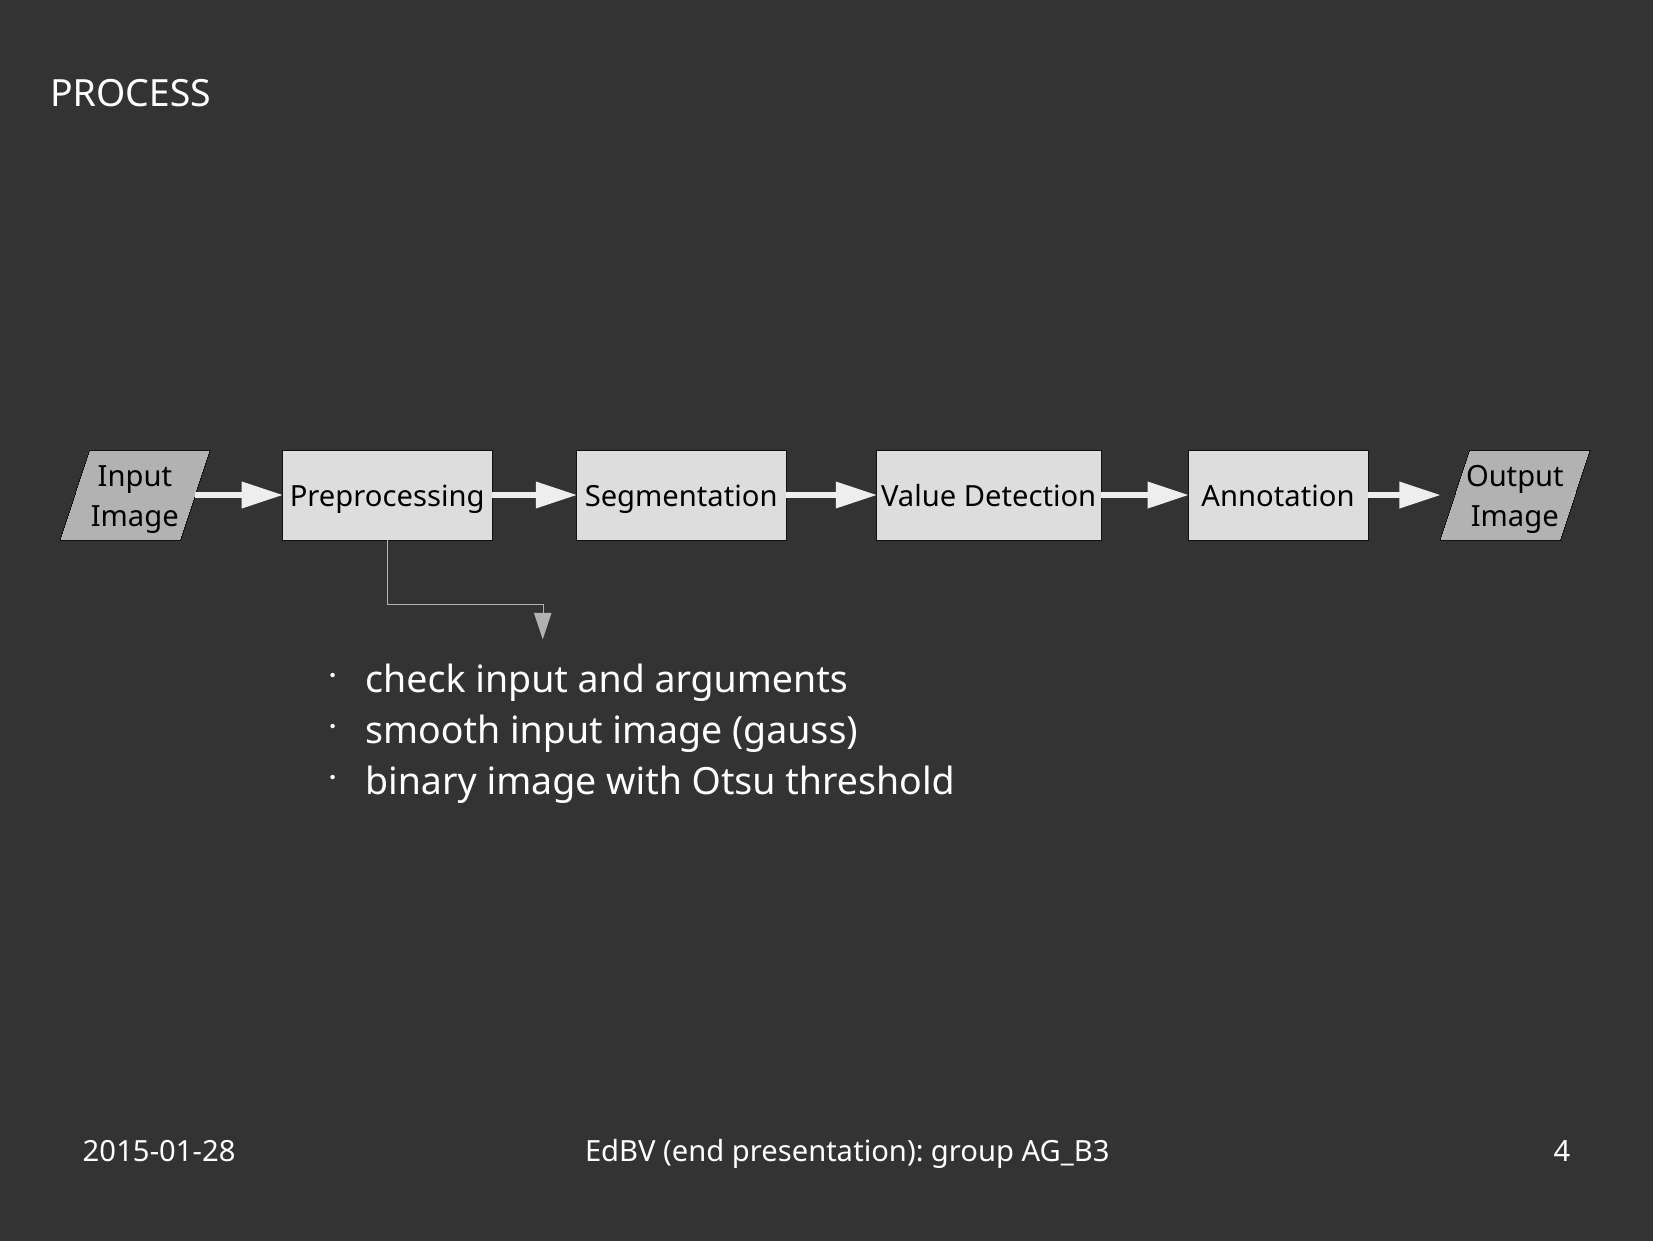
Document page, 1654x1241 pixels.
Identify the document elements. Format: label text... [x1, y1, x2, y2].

text_box Segmentation [576, 450, 787, 541]
text_box Annotation [1188, 450, 1369, 541]
text_box PROCESS [35, 59, 238, 130]
text_box Value Detection [876, 450, 1102, 541]
text_box Input Image [60, 450, 211, 541]
text_box check input and arguments smooth input image (gauss) binary image with Otsu threshold [315, 645, 1066, 833]
text_box Preprocessing [282, 450, 493, 541]
text_box Output Image [1440, 450, 1591, 541]
